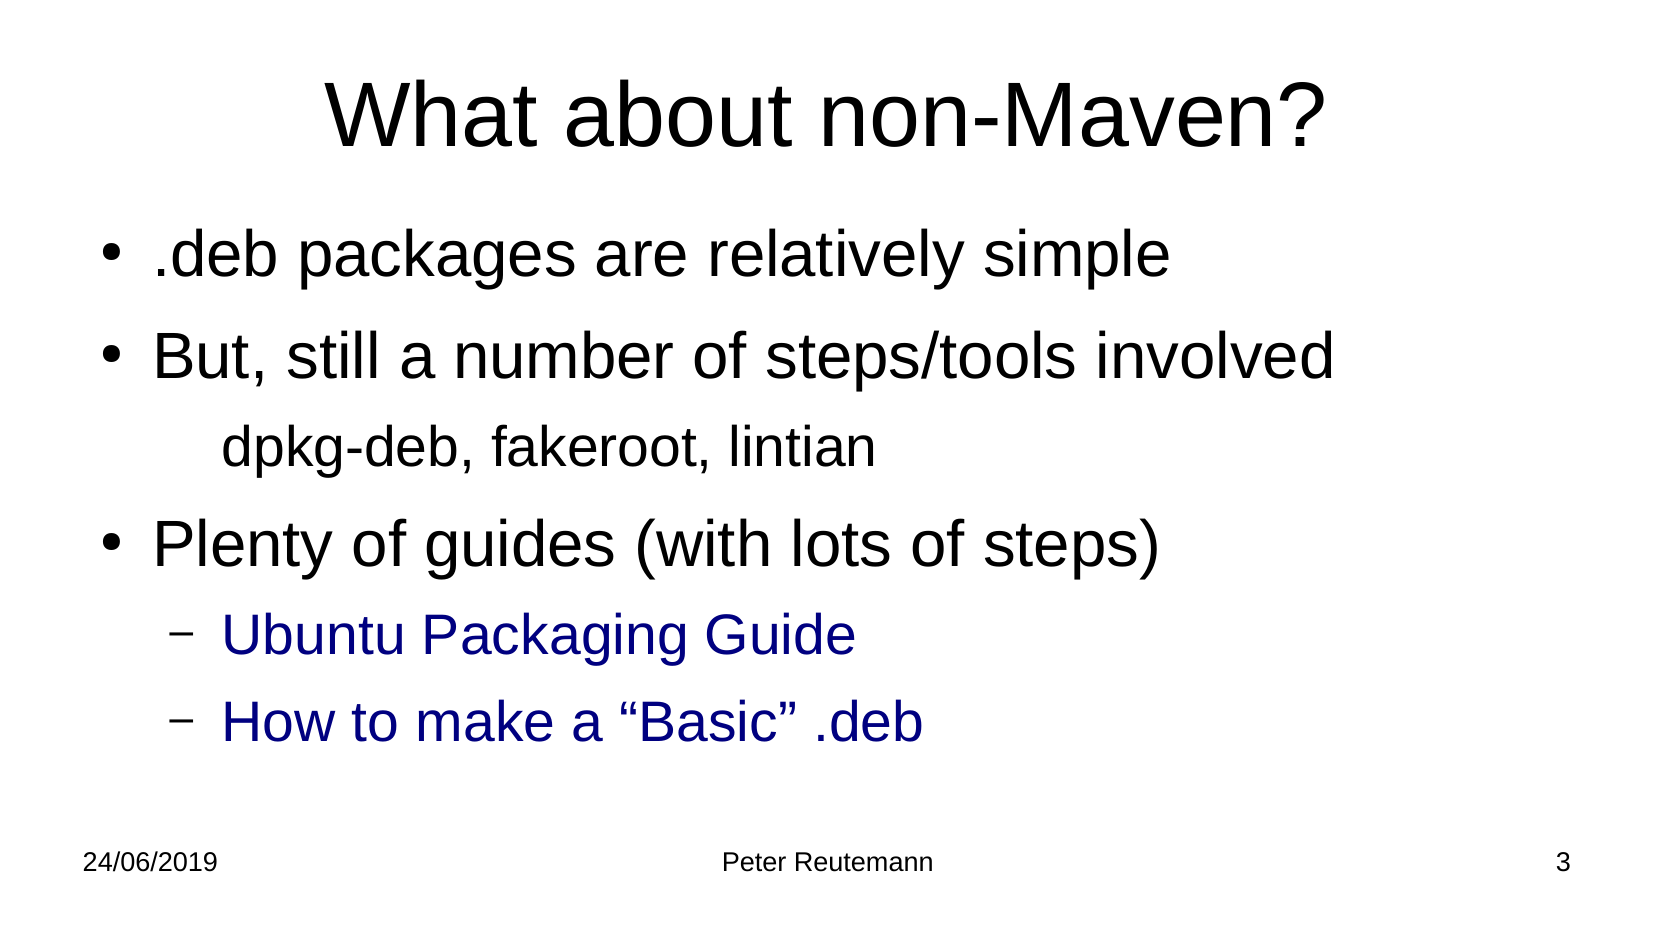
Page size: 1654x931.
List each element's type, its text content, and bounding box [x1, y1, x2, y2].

title What about non-Maven? [82, 37, 1571, 193]
list .deb packages are relatively simple But, still a number of steps/tools involved dpkg-deb, fakeroot, lintian Plenty of guides (with lots of steps) Ubuntu Packaging Guide How to make a “Basic” .deb [82, 217, 1571, 758]
